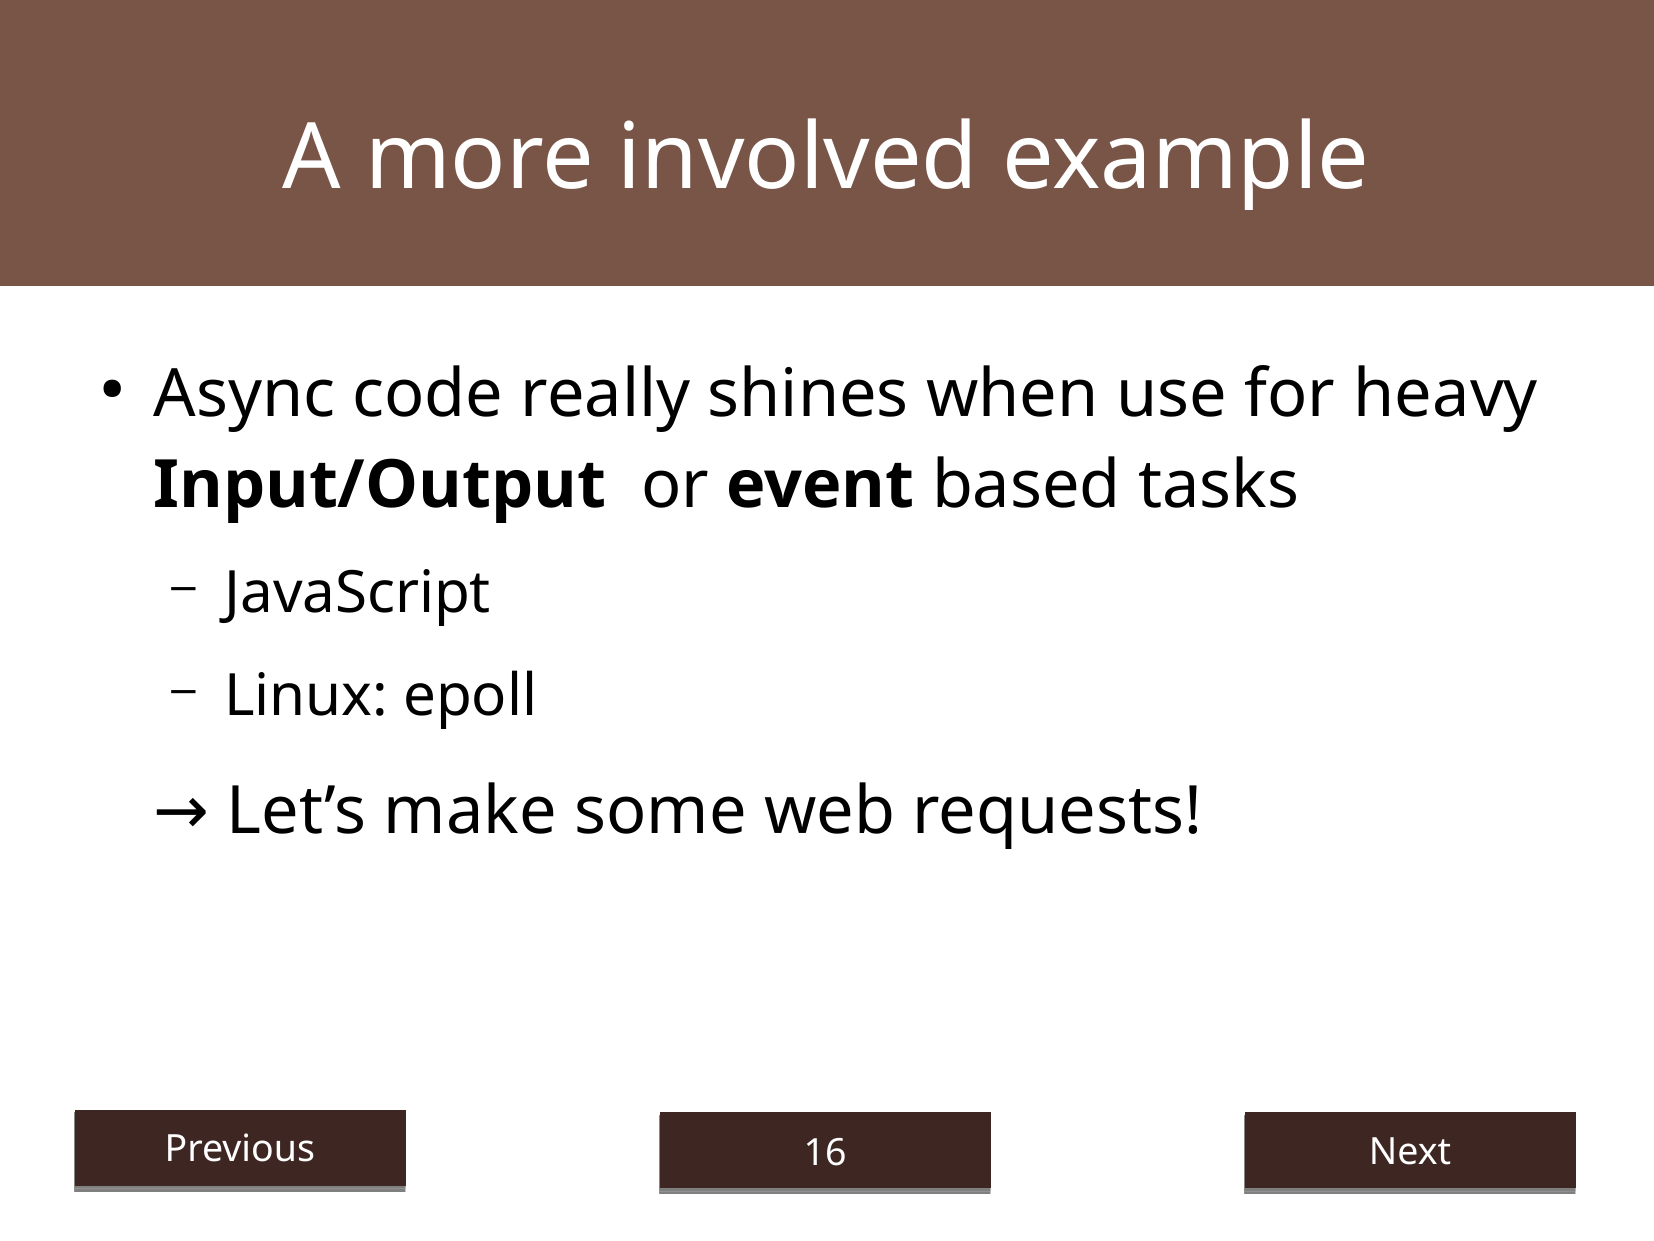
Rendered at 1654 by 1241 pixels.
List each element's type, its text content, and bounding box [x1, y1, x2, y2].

list Async code really shines when use for heavy Input/Output or event based tasks JavaScript Linux: epoll → Let’s make some web requests! [82, 345, 1571, 1010]
text_box Next [1245, 1112, 1576, 1188]
text_box [660, 1112, 991, 1188]
title A more involved example [82, 49, 1571, 257]
text_box <number> [690, 1117, 961, 1188]
text_box Previous [75, 1110, 406, 1186]
